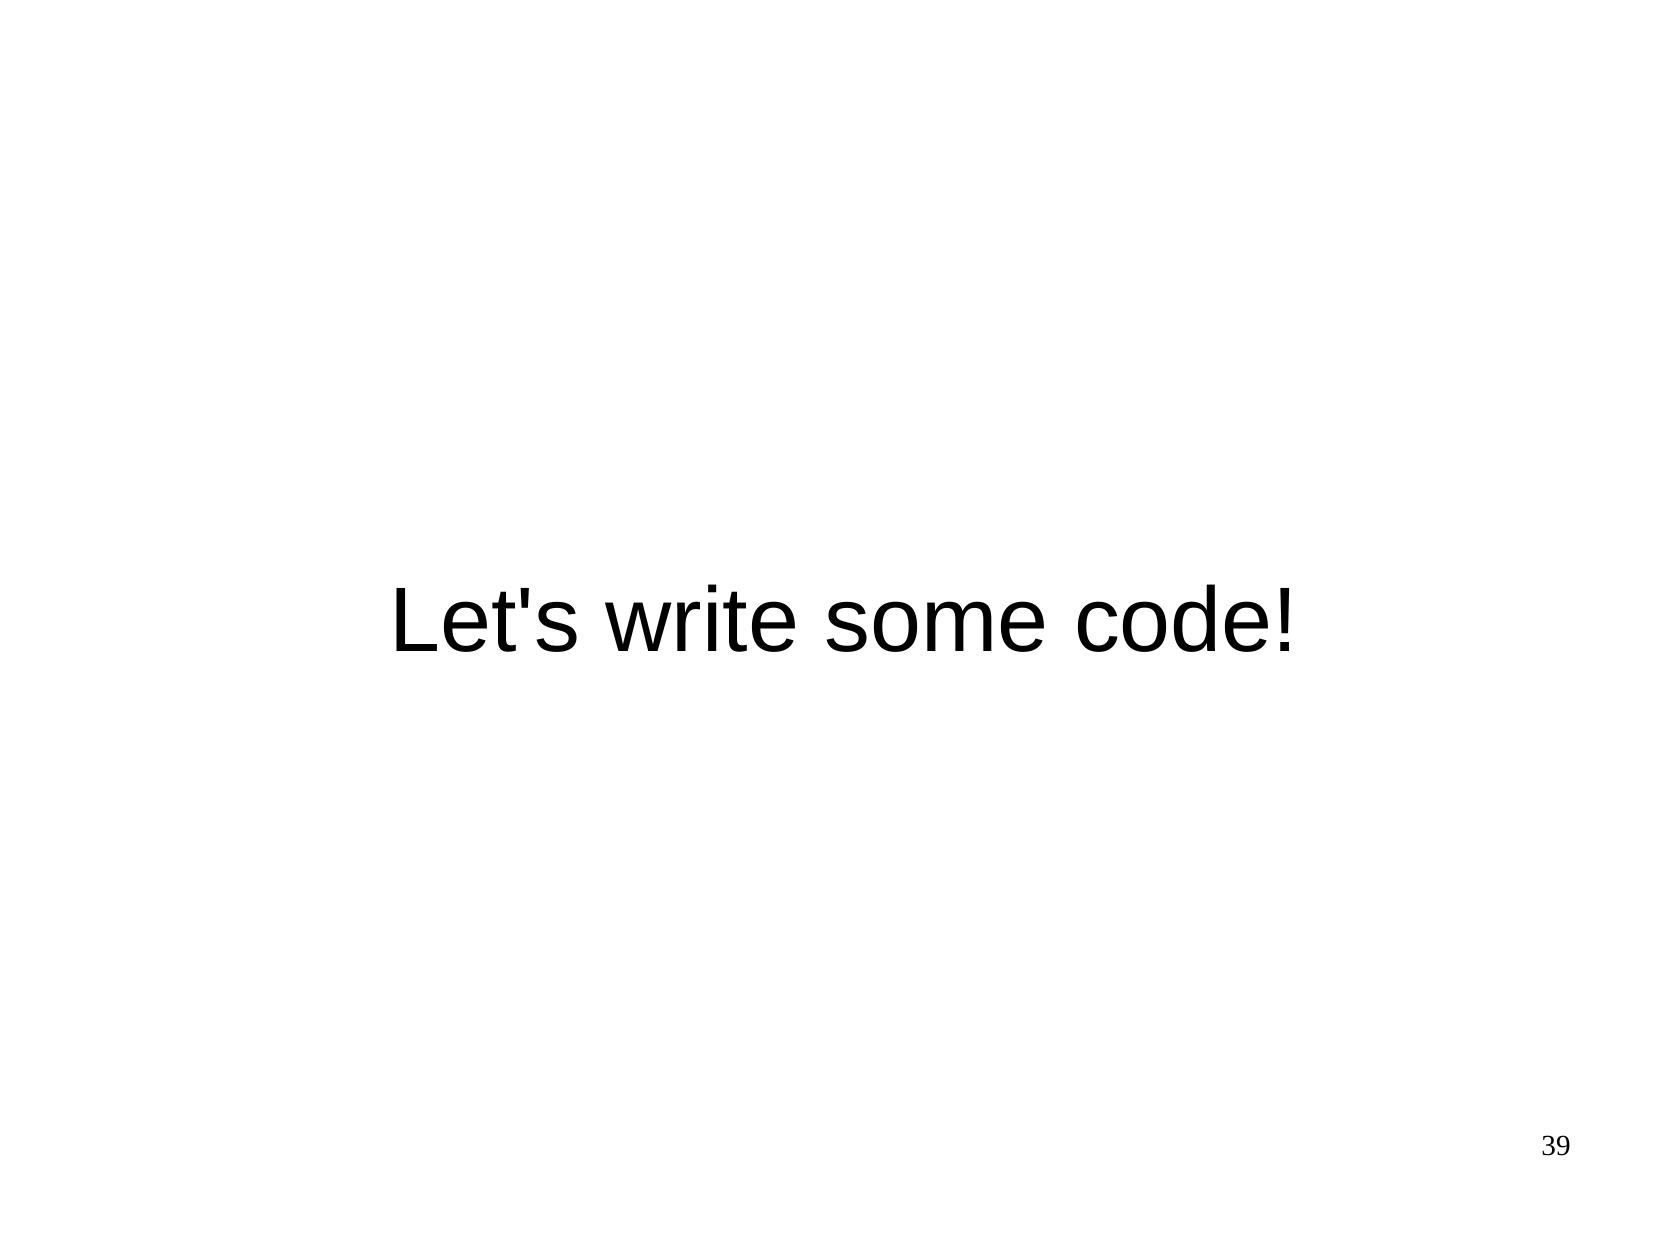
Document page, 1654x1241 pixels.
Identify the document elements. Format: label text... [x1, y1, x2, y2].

title Let's write some code! [100, 515, 1589, 724]
